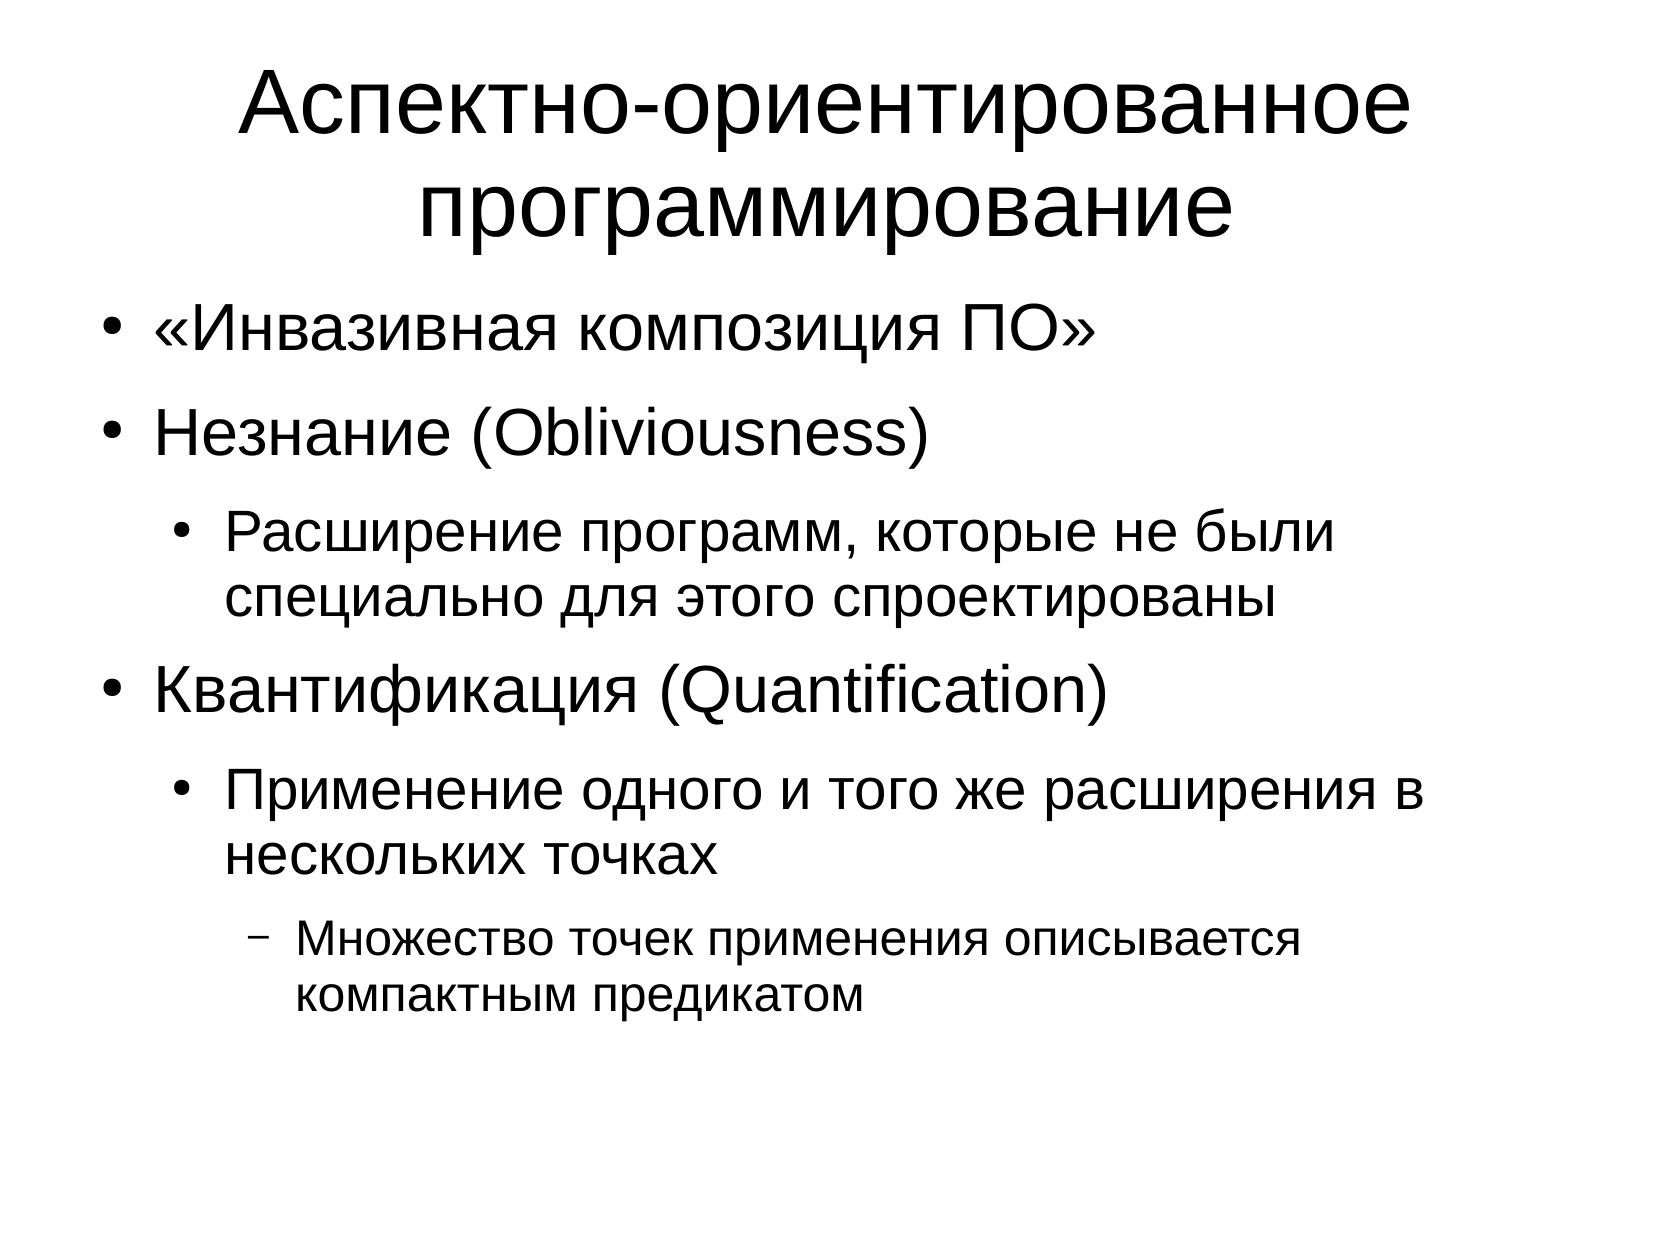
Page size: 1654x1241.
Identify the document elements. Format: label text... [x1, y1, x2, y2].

title Аспектно-ориентированное программирование [82, 50, 1571, 256]
list «Инвазивная композиция ПО» Незнание (Obliviousness) Расширение программ, которые не были специально для этого спроектированы Квантификация (Quantification) Применение одного и того же расширения в нескольких точках Множество точек применения описывается компактным предикатом [82, 290, 1571, 1109]
